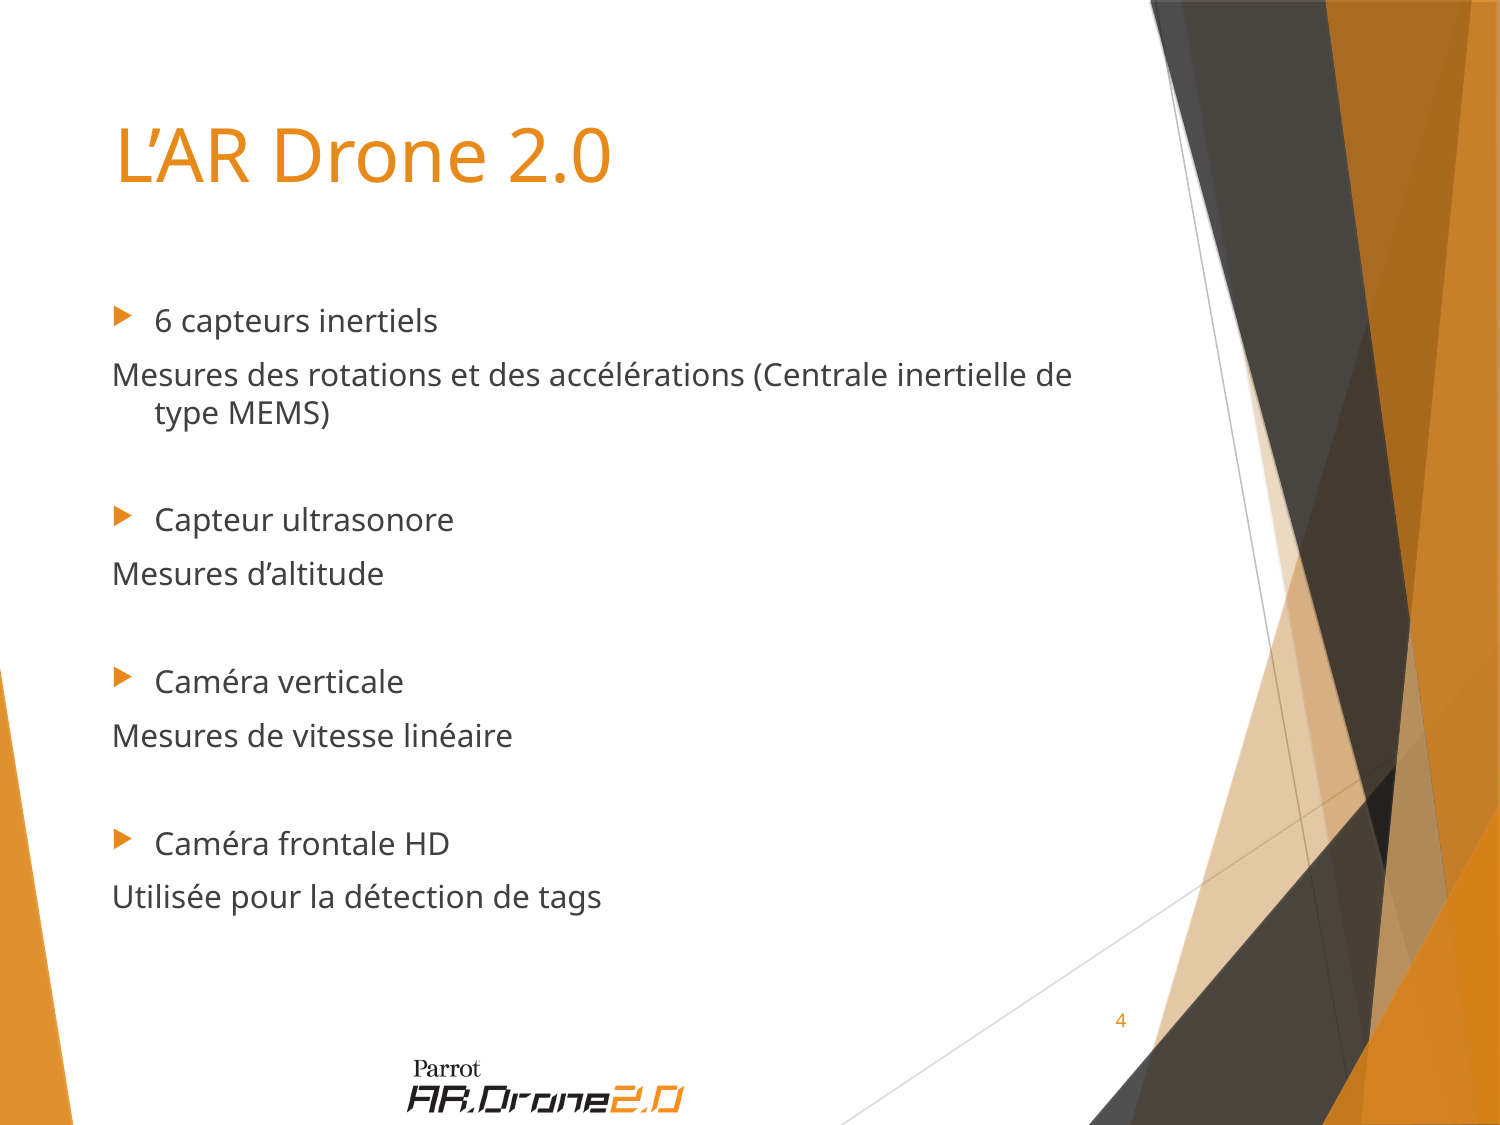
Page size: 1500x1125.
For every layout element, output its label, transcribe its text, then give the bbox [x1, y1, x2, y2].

slide_number <numéro> [1057, 991, 1142, 1051]
title L’AR Drone 2.0 [99, 99, 1142, 317]
picture [394, 1051, 690, 1125]
list 6 capteurs inertiels Mesures des rotations et des accélérations (Centrale inertielle de type MEMS) Capteur ultrasonore Mesures d’altitude Caméra verticale Mesures de vitesse linéaire Caméra frontale HD Utilisée pour la détection de tags [96, 293, 1138, 930]
